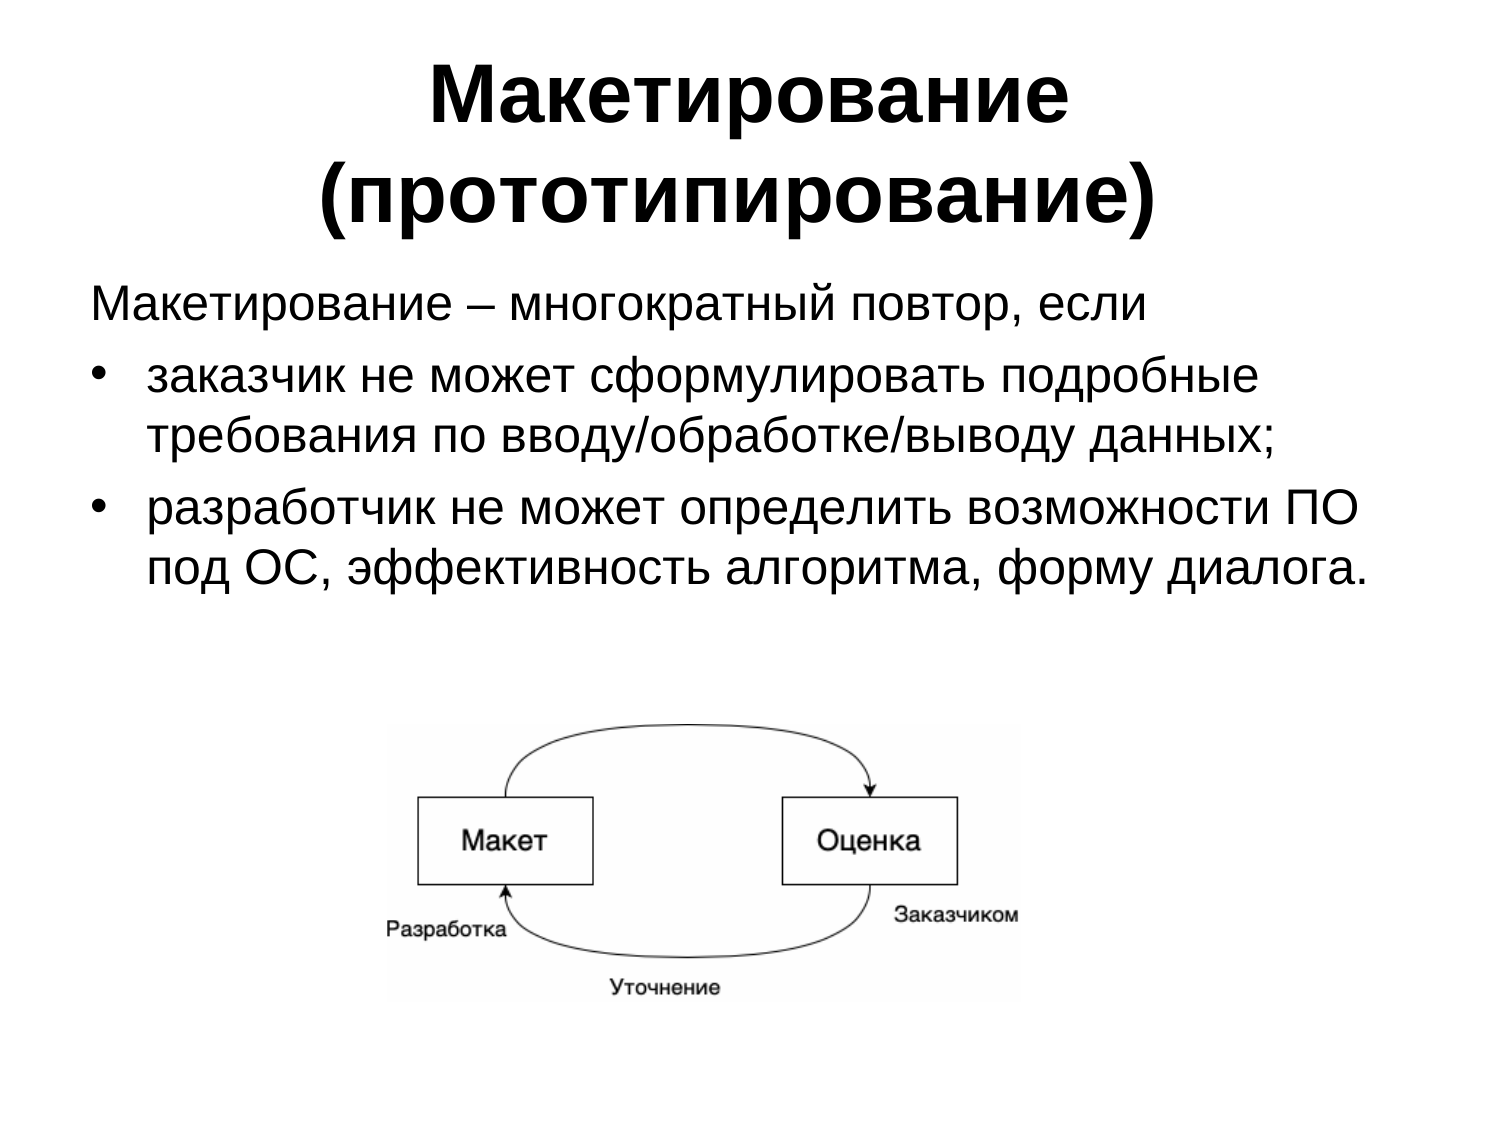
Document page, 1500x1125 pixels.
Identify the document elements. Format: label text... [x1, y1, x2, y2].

title Макетирование (прототипирование) [75, 45, 1426, 233]
picture [387, 724, 1021, 1002]
list Макетирование – многократный повтор, если заказчик не может сформулировать подробные требования по вводу/обработке/выводу данных; разработчик не может определить возможности ПО под ОС, эффективность алгоритма, форму диалога. [74, 262, 1388, 663]
